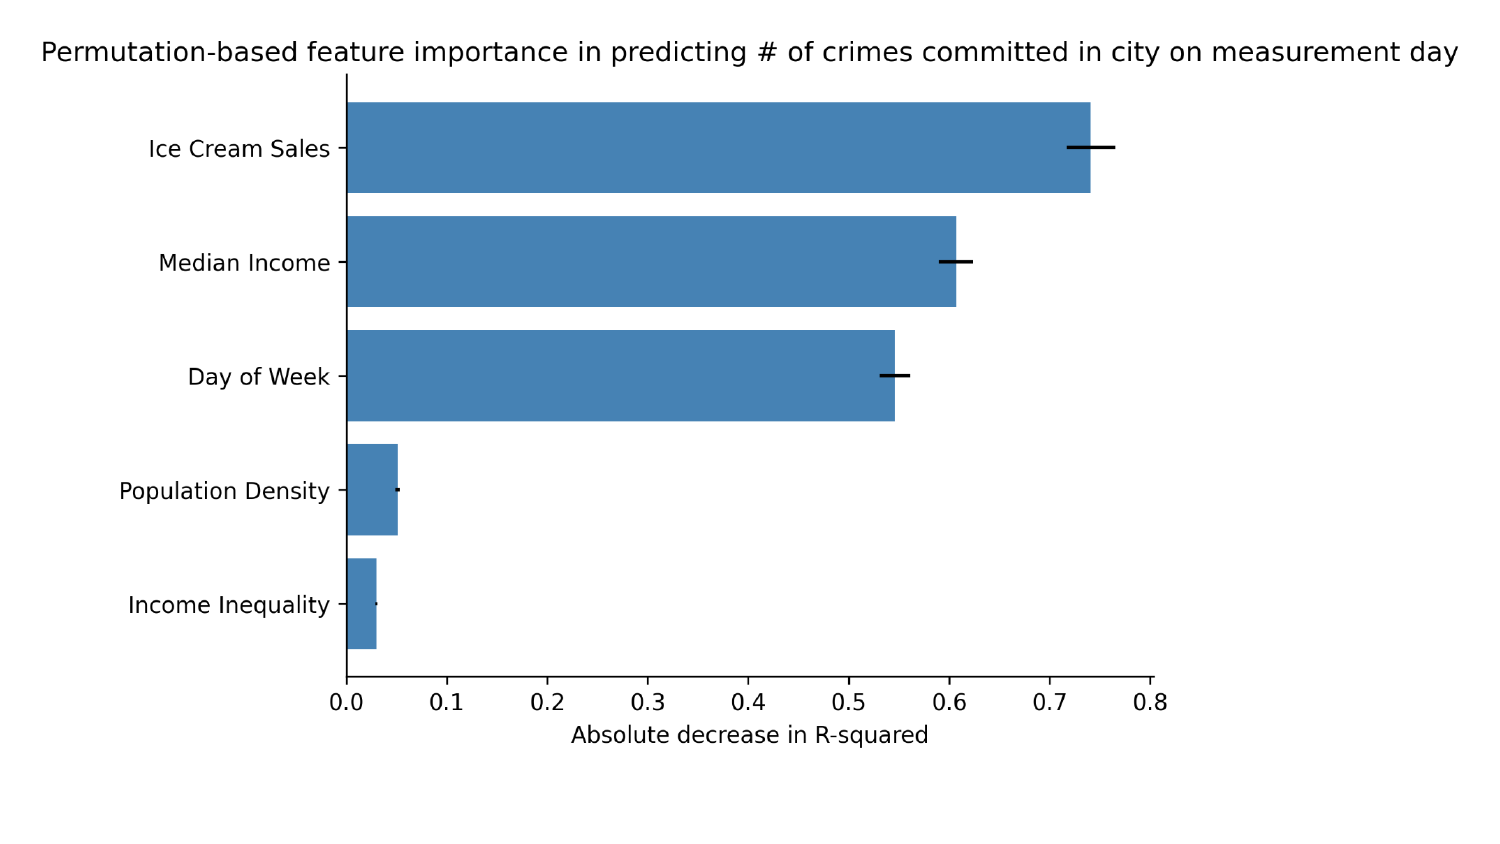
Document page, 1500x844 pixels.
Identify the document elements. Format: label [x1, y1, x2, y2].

picture [24, 24, 1475, 763]
